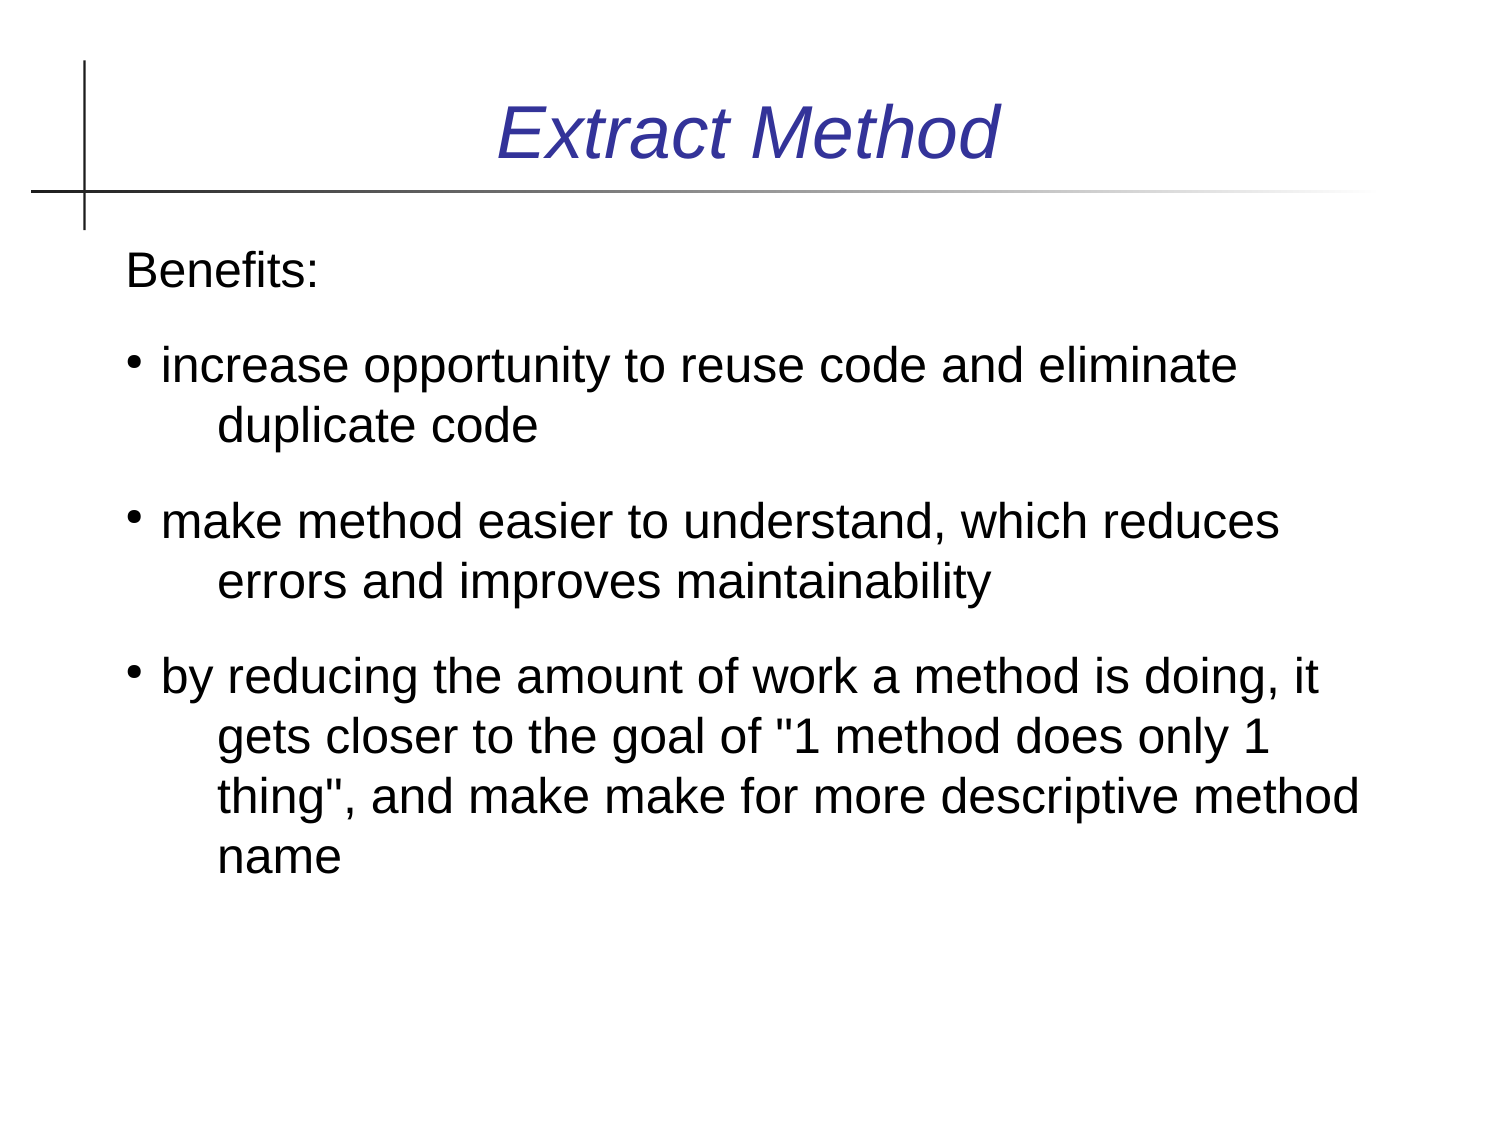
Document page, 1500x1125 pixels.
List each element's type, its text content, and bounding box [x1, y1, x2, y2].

list Benefits: increase opportunity to reuse code and eliminate duplicate code make method easier to understand, which reduces errors and improves maintainability by reducing the amount of work a method is doing, it gets closer to the goal of "1 method does only 1 thing", and make make for more descriptive method name [110, 229, 1408, 960]
title Extract Method [100, 42, 1397, 182]
